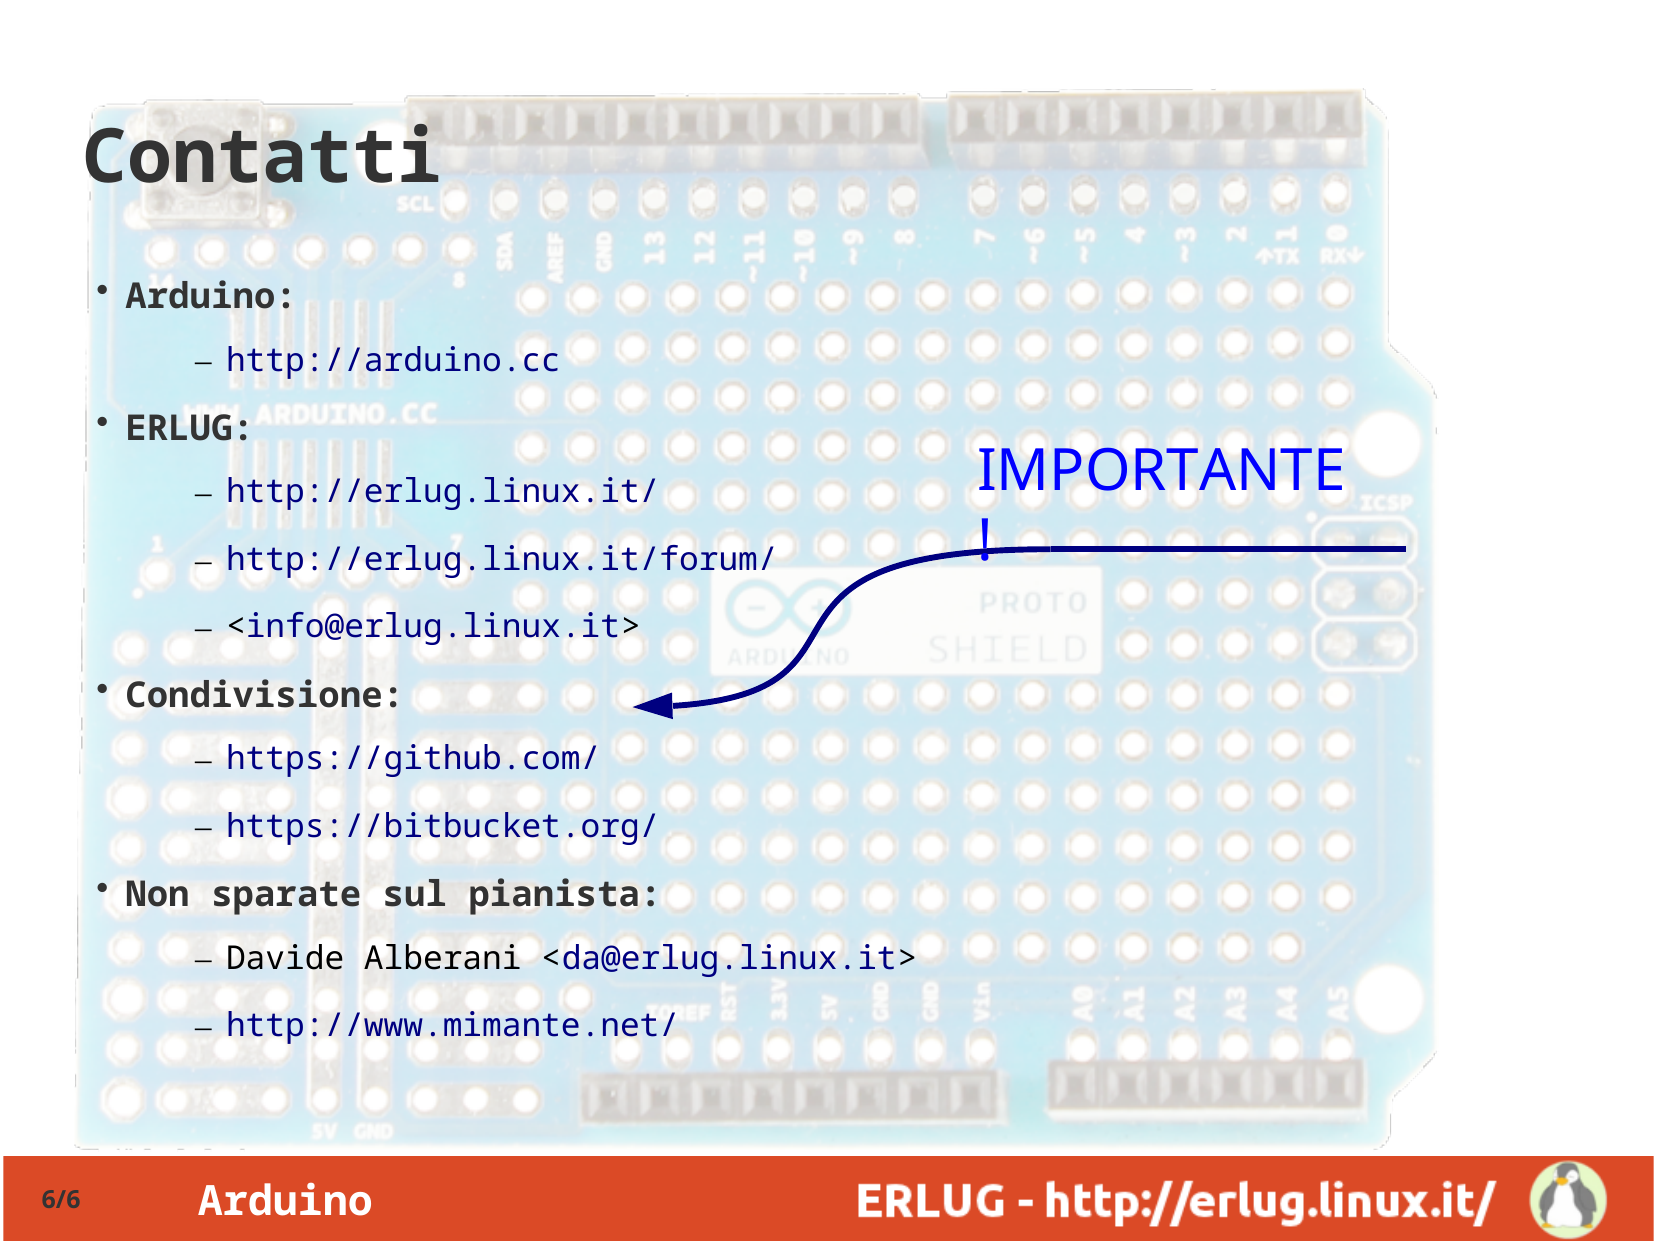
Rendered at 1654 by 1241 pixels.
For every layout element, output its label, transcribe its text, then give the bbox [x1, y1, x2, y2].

title Contatti [82, 49, 1571, 257]
picture [74, 88, 1439, 1152]
list Arduino: http://arduino.cc ERLUG: http://erlug.linux.it/ http://erlug.linux.it/forum/ <info@erlug.linux.it> Condivisione: https://github.com/ https://bitbucket.org/ Non sparate sul pianista: Davide Alberani <da@erlug.linux.it> http://www.mimante.net/ [87, 242, 1579, 1062]
picture [3, 1156, 1654, 1241]
text_box IMPORTANTE! [944, 441, 1394, 563]
